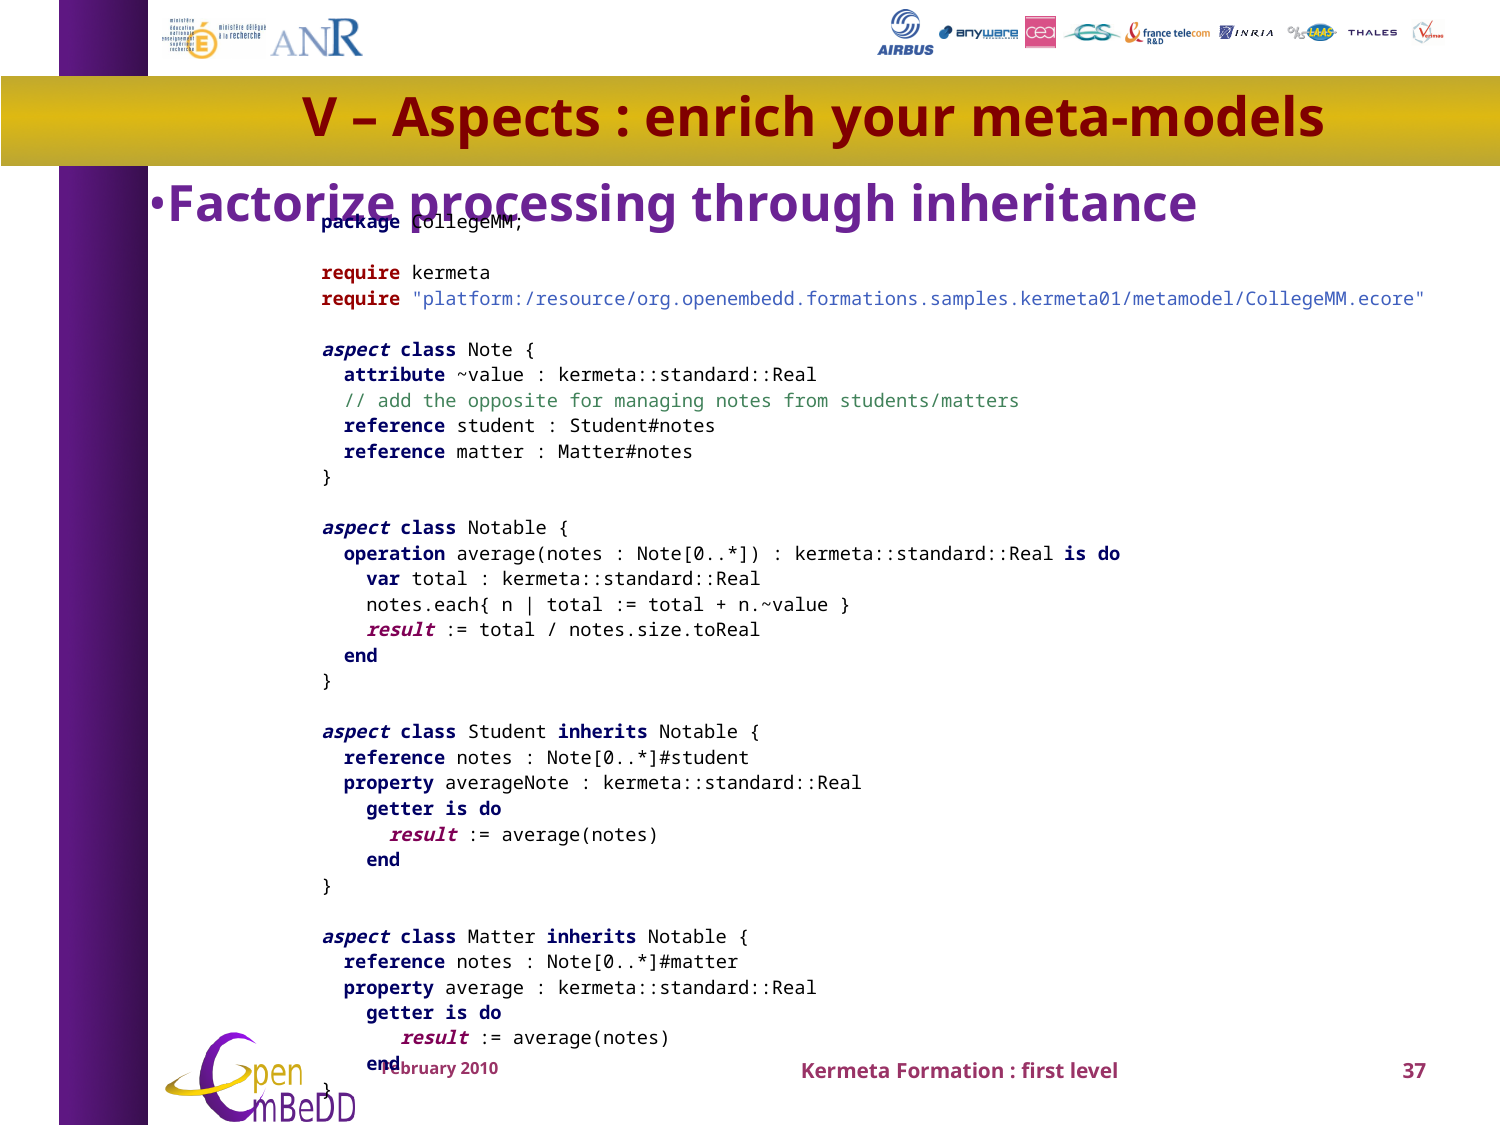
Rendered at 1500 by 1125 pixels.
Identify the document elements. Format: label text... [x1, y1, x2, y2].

text_box [1387, 1049, 1482, 1101]
text_box package CollegeMM; require kermeta require "platform:/resource/org.openembedd.formations.samples.kermeta01/metamodel/CollegeMM.ecore" aspect class Note { attribute ~value : kermeta::standard::Real // add the opposite for managing notes from students/matters reference student : Student#notes reference matter : Matter#notes } aspect class Notable { operation average(notes : Note[0..*]) : kermeta::standard::Real is do var total : kermeta::standard::Real notes.each{ n | total := total + n.~value } result := total / notes.size.toReal end } aspect class Student inherits Notable { reference notes : Note[0..*]#student property averageNote : kermeta::standard::Real getter is do result := average(notes) end } aspect class Matter inherits Notable { reference notes : Note[0..*]#matter property average : kermeta::standard::Real getter is do result := average(notes) end } [306, 201, 1453, 1067]
list Factorize processing through inheritance [149, 171, 1490, 305]
text_box Kermeta Formation : first level [531, 1067, 1387, 1101]
text_box February 2010 [366, 1067, 531, 1101]
title V – Aspects : enrich your meta-models [147, 82, 1481, 148]
